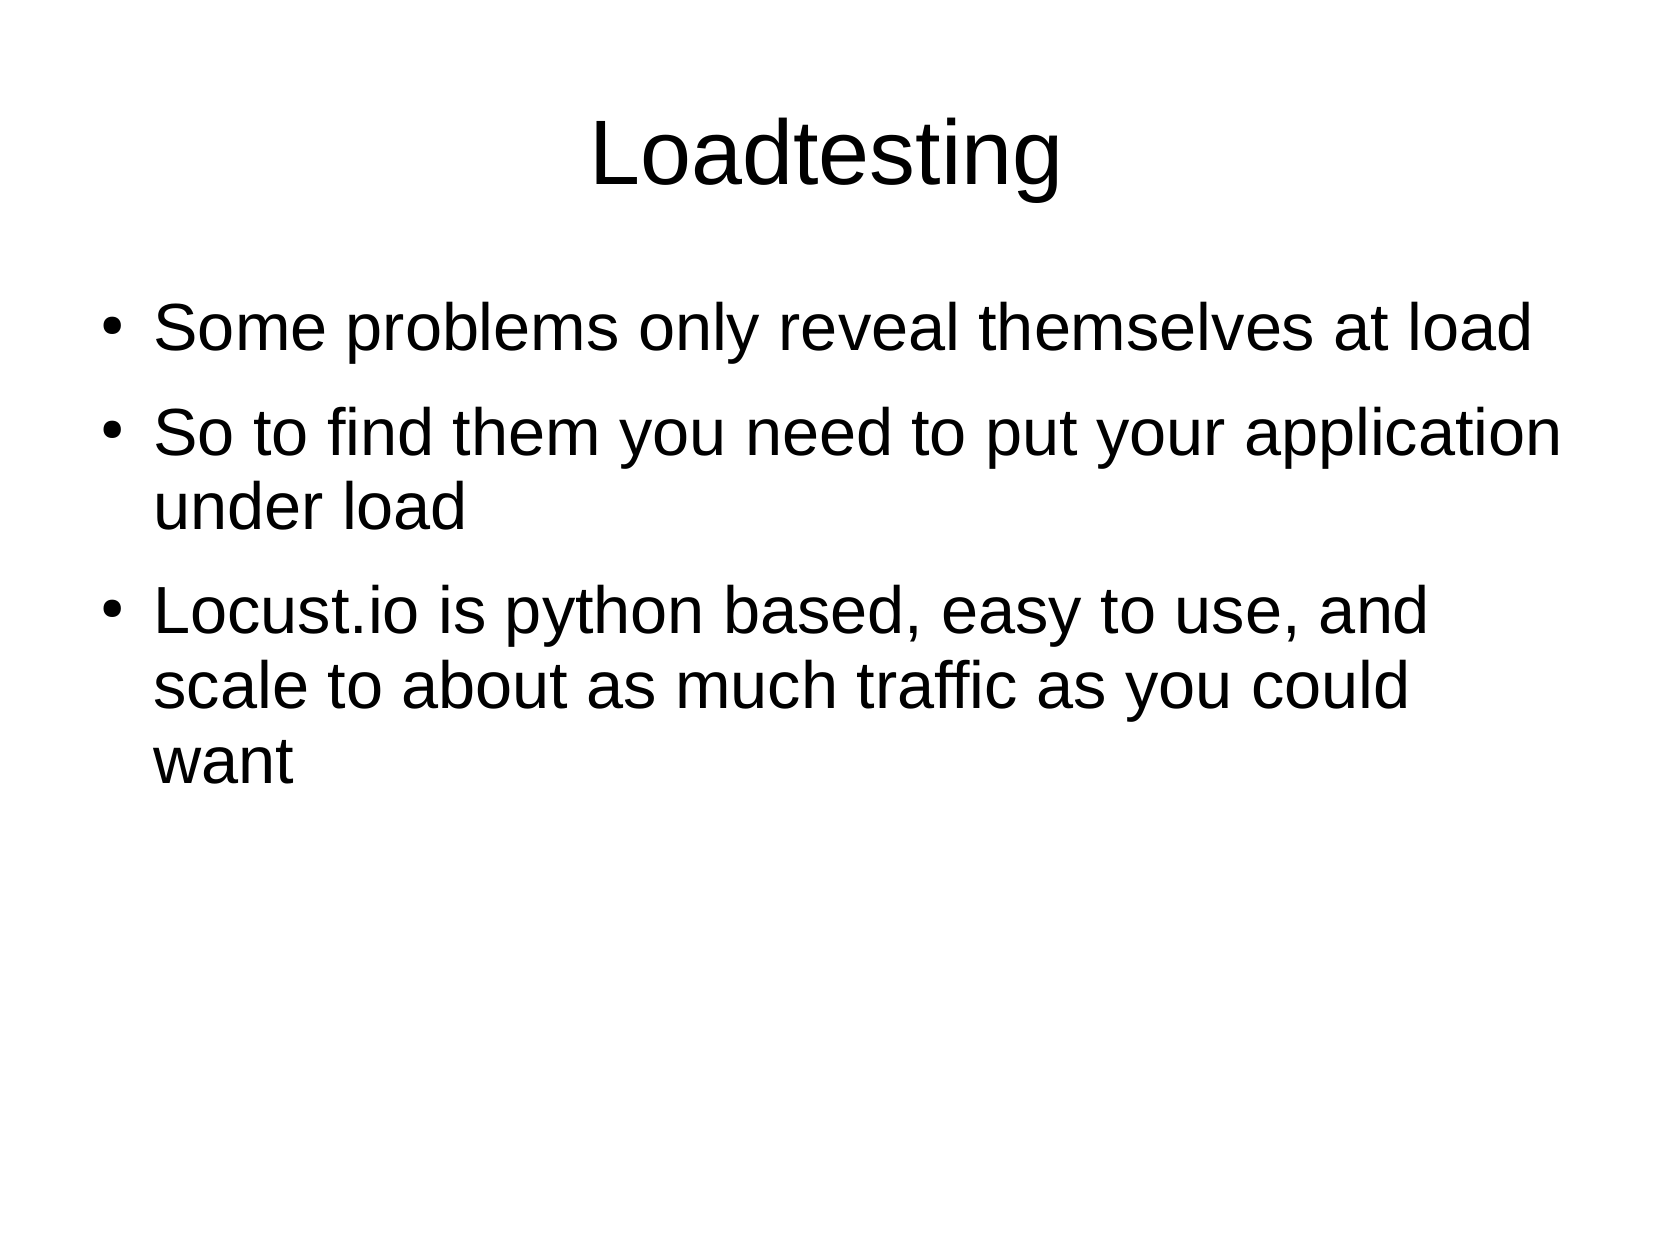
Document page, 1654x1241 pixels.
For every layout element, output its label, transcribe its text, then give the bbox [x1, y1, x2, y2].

list Some problems only reveal themselves at load So to find them you need to put your application under load Locust.io is python based, easy to use, and scale to about as much traffic as you could want [82, 290, 1571, 1010]
title Loadtesting [82, 49, 1571, 257]
